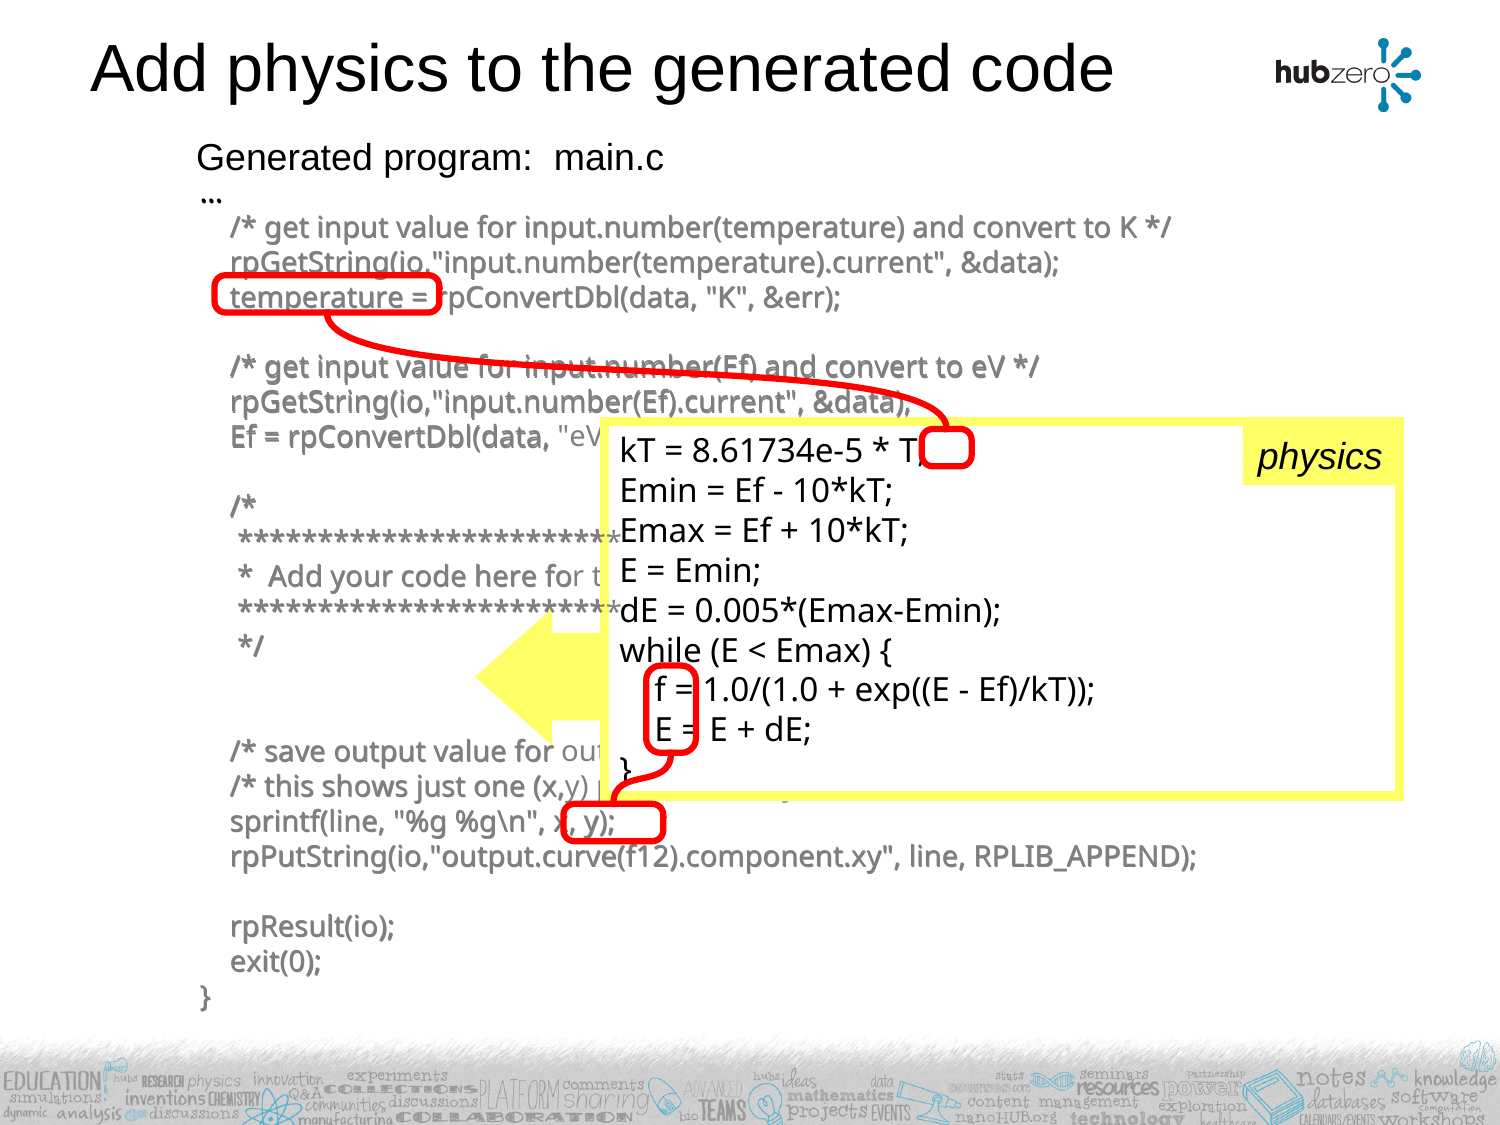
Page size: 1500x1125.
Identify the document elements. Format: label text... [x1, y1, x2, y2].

text_box Add physics to the generated code [75, 12, 1249, 118]
text_box Generated program: main.c [181, 124, 680, 186]
picture [1272, 35, 1424, 115]
picture [0, 1034, 1500, 1125]
text_box physics [1243, 424, 1398, 486]
text_box … /* get input value for input.number(temperature) and convert to K */ rpGetString(io,"input.number(temperature).current", &data); temperature = rpConvertDbl(data, "K", &err); /* get input value for input.number(Ef) and convert to eV */ rpGetString(io,"input.number(Ef).current", &data); Ef = rpConvertDbl(data, /* ************************ * Add your code here fo ************************ */ /* save output value for /* this shows just one (x, sprintf(line, "%g %g\n", x, y); rpPutString(io,"output.curve(f12).component.xy", line, RPLIB_APPEND); rpResult(io); exit(0); } [185, 166, 1214, 1022]
text_box kT = 8.61734e-5 * T; Emin = Ef - 10*kT; Emax = Ef + 10*kT; E = Emin; dE = 0.005*(Emax-Emin); while (E < Emax) { f = 1.0/(1.0 + exp((E - Ef)/kT)); E = E + dE; } [1214, 421, 1400, 797]
